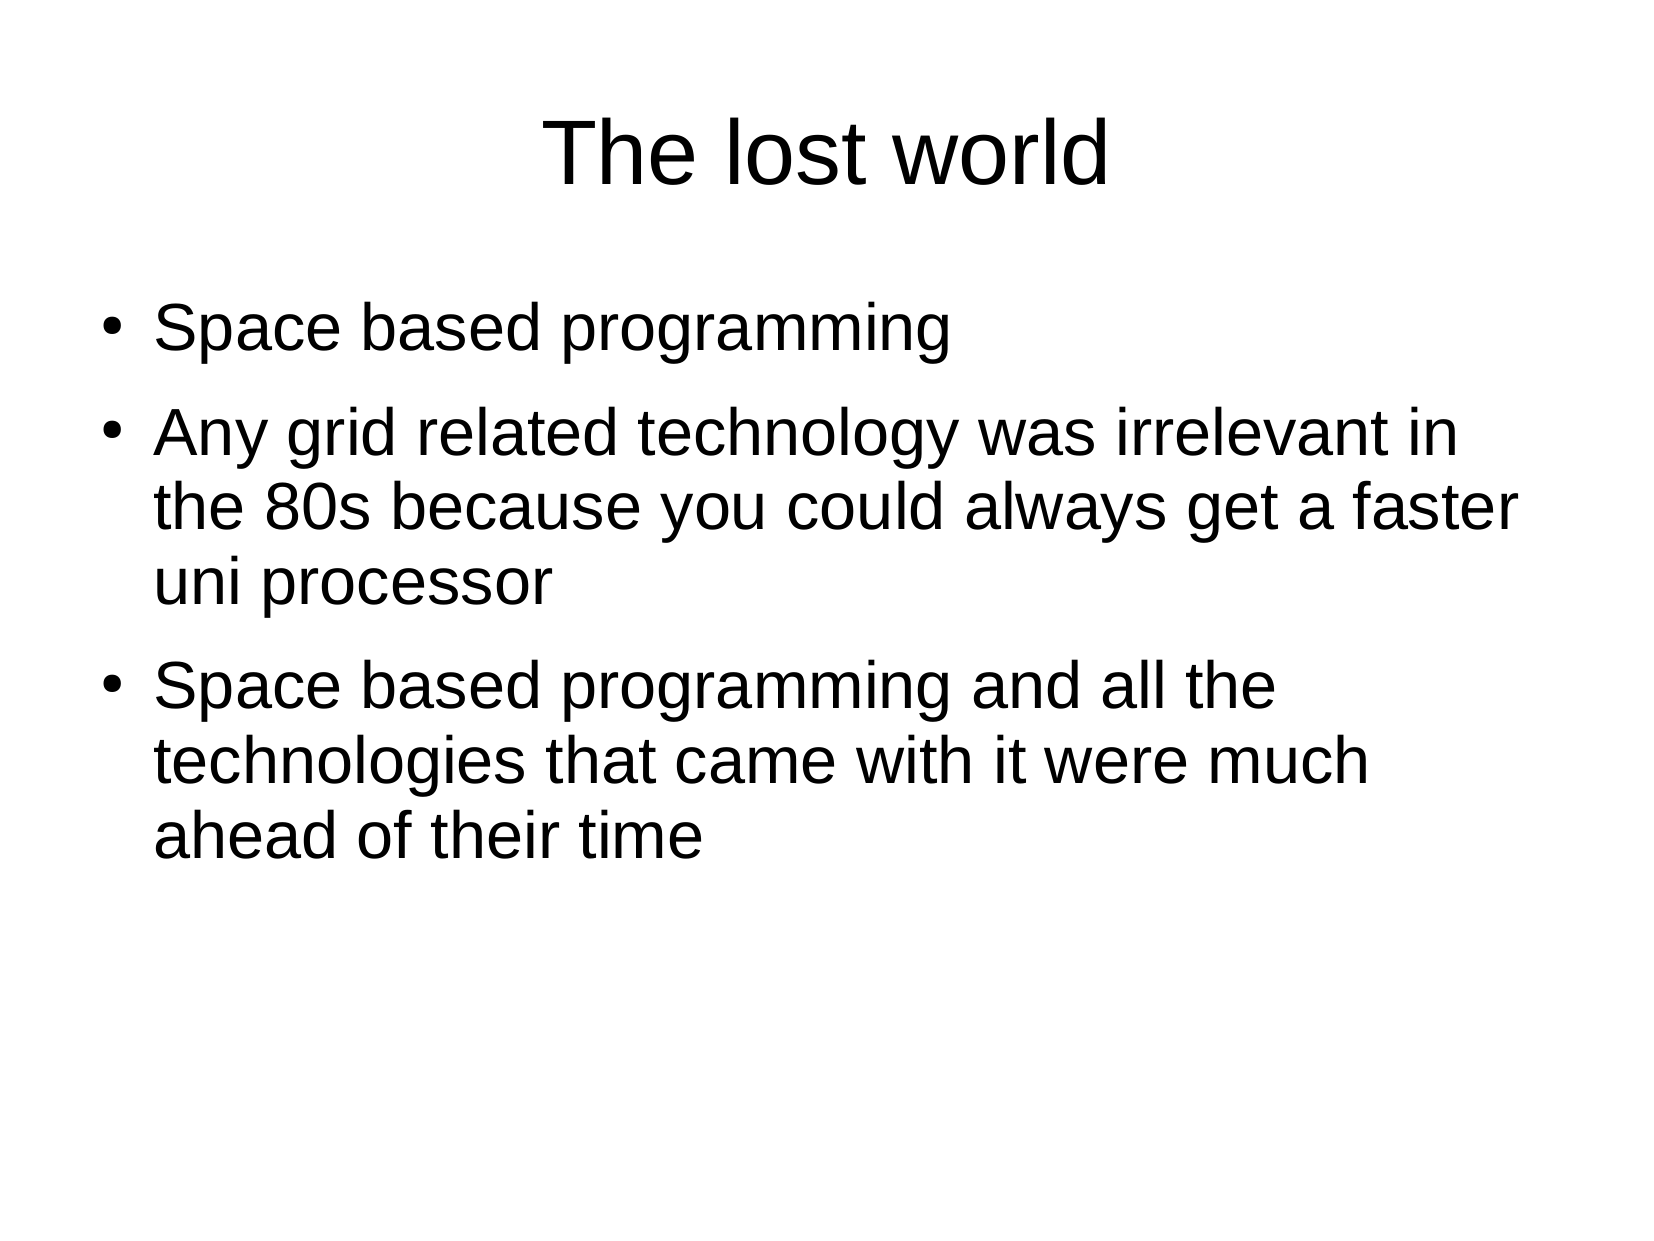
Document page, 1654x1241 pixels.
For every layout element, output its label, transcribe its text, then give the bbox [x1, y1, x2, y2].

title The lost world [82, 49, 1571, 257]
list Space based programming Any grid related technology was irrelevant in the 80s because you could always get a faster uni processor Space based programming and all the technologies that came with it were much ahead of their time [82, 290, 1571, 1109]
